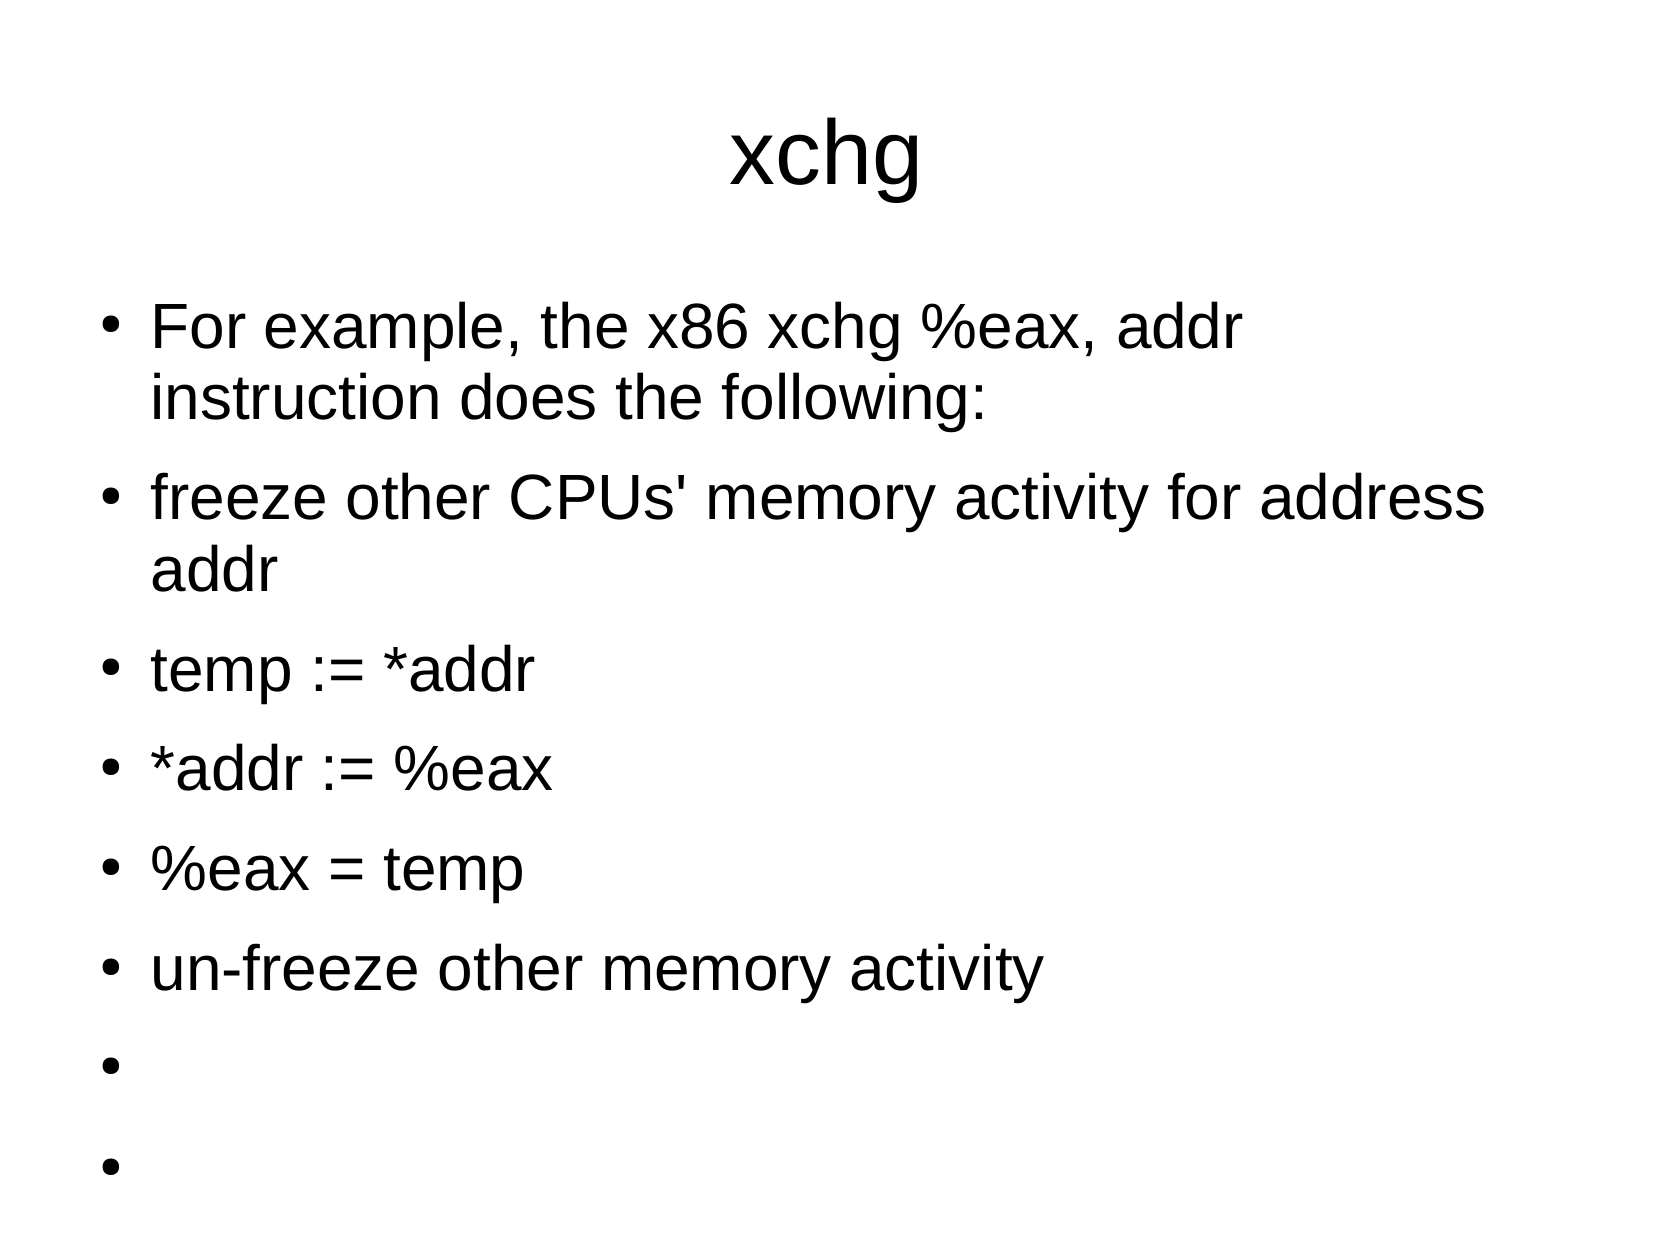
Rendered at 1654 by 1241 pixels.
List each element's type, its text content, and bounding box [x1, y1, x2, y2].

list For example, the x86 xchg %eax, addr instruction does the following: freeze other CPUs' memory activity for address addr temp := *addr *addr := %eax %eax = temp un-freeze other memory activity [82, 290, 1538, 1010]
title xchg [82, 49, 1571, 257]
